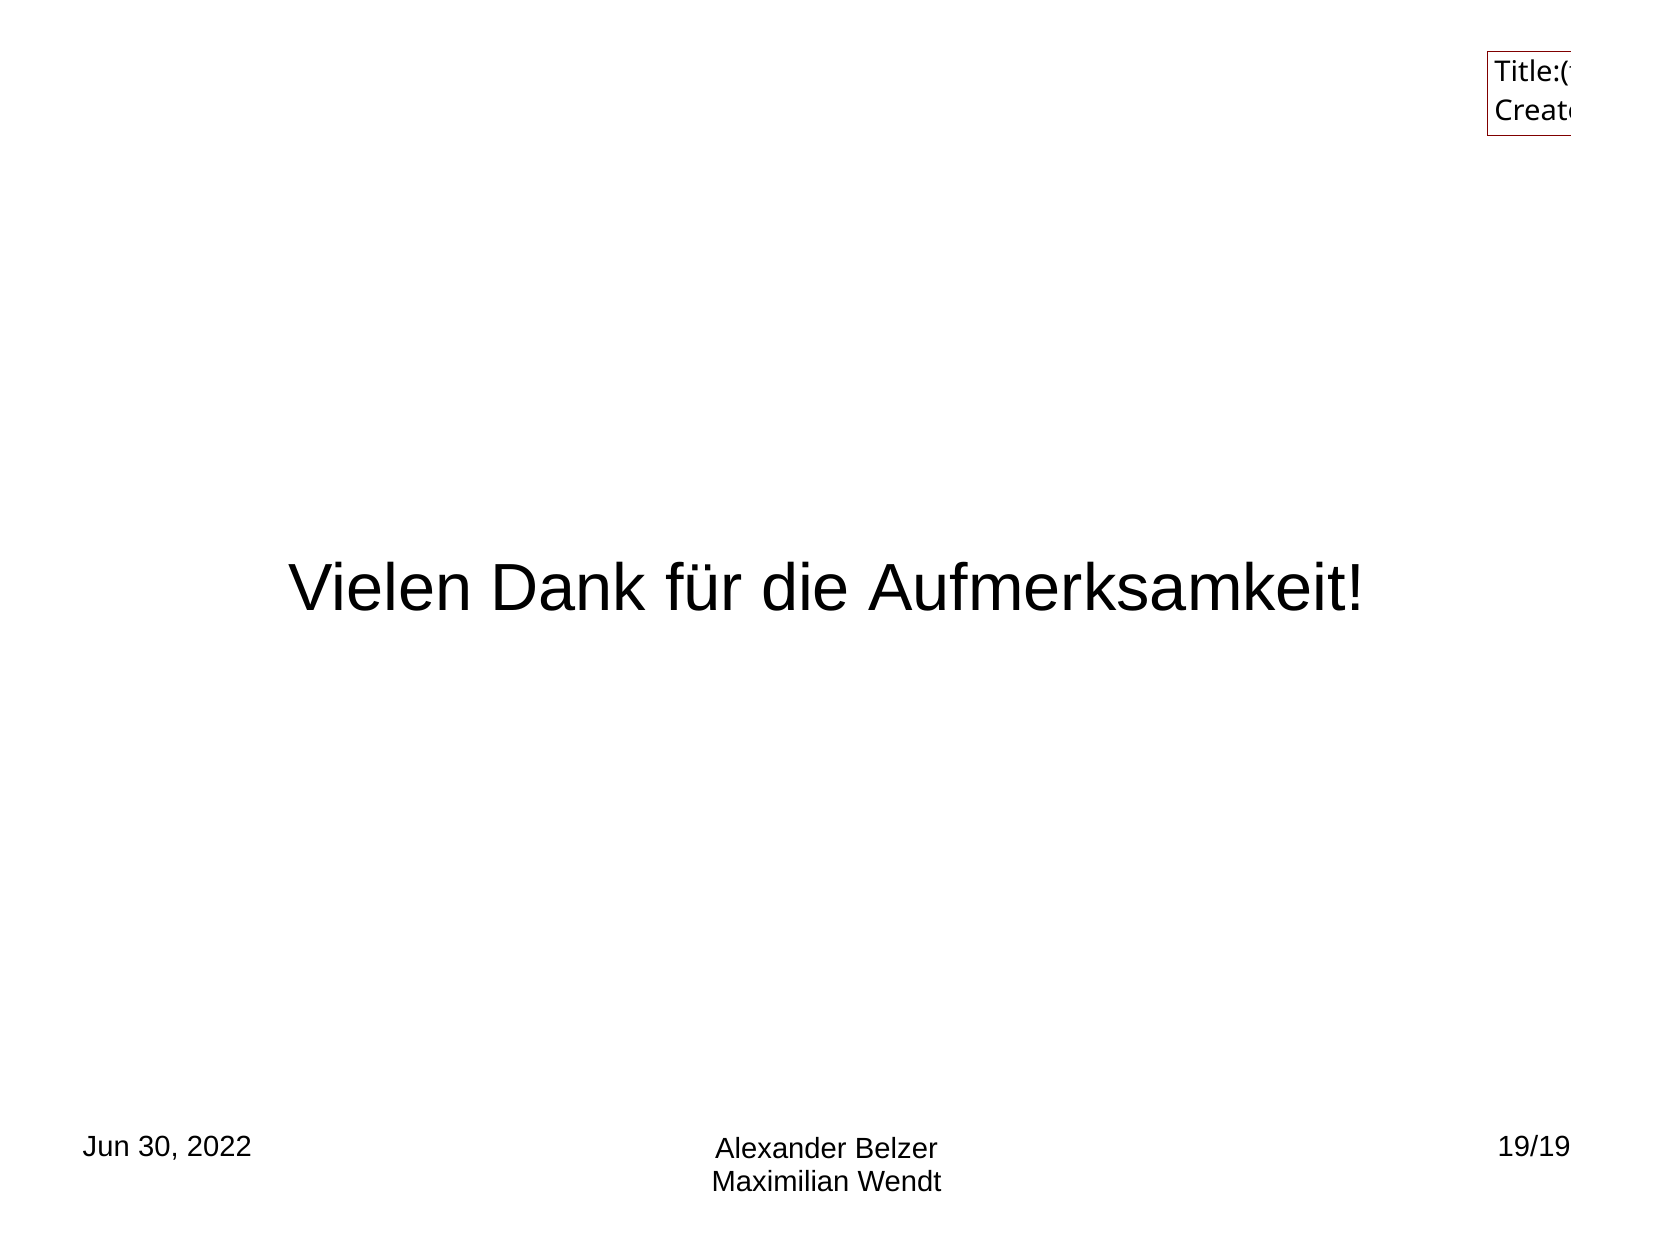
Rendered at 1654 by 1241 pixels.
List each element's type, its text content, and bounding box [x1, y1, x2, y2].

subtitle Vielen Dank für die Aufmerksamkeit! [82, 165, 1571, 1010]
